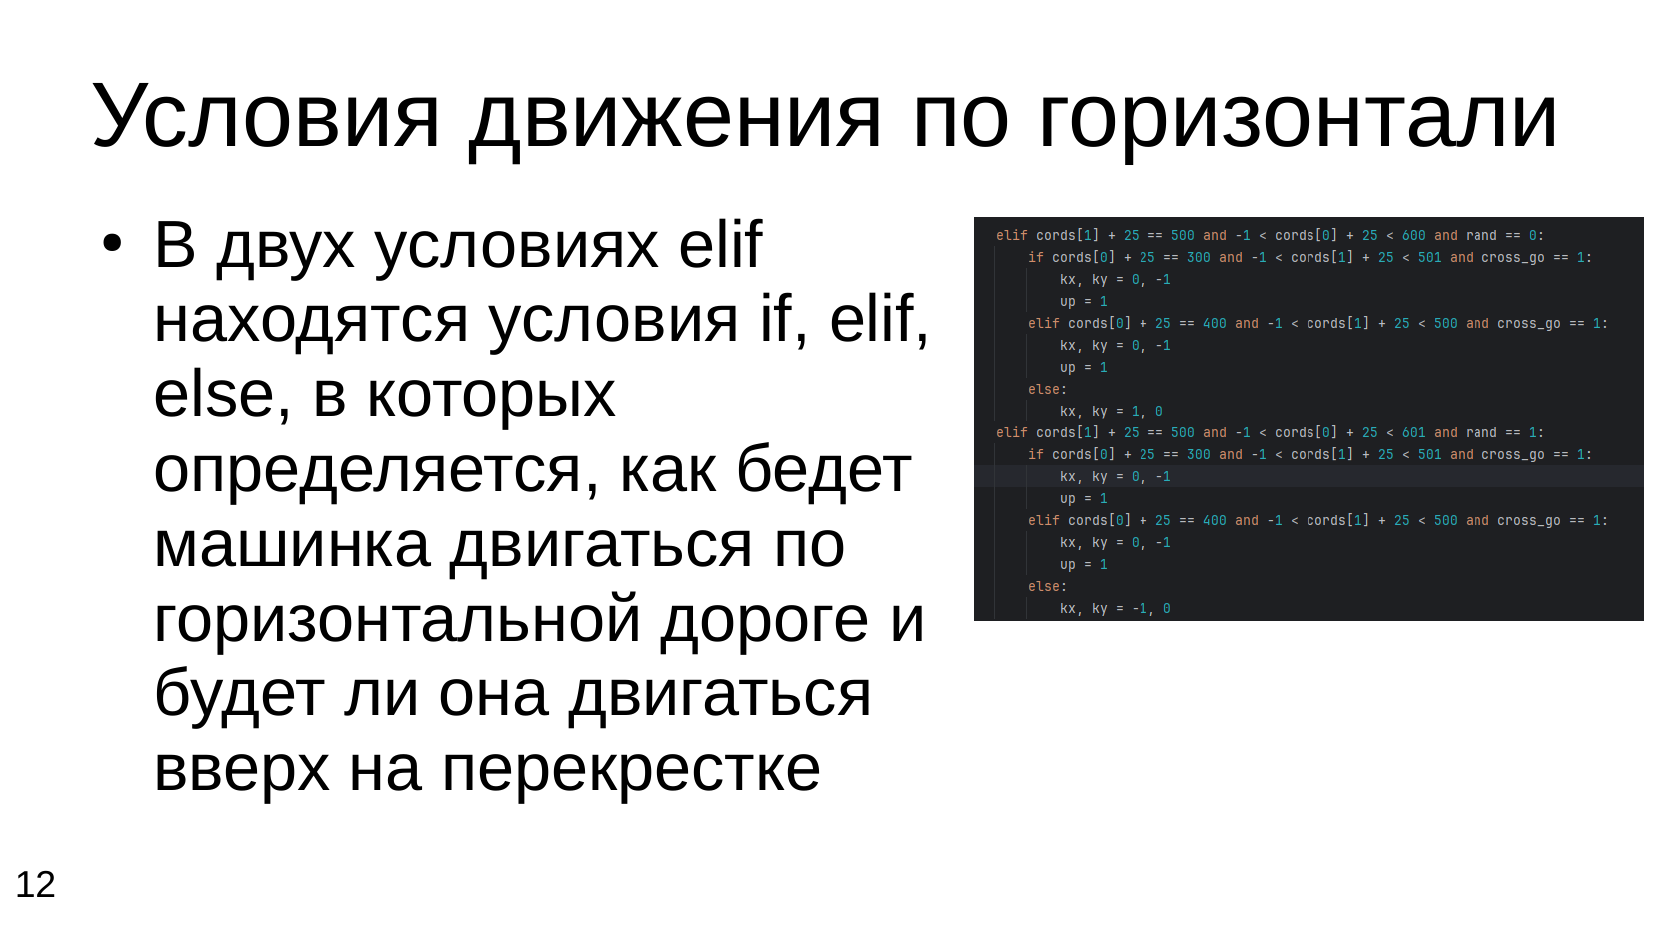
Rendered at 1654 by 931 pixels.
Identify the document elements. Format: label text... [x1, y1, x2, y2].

text_box <номер> [0, 856, 562, 927]
picture [974, 217, 1644, 621]
title Условия движения по горизонтали [82, 37, 1571, 193]
list В двух условиях elif находятся условия if, elif, else, в которых определяется, как бедет машинка двигаться по горизонтальной дороге и будет ли она двигаться вверх на перекрестке [82, 206, 945, 886]
